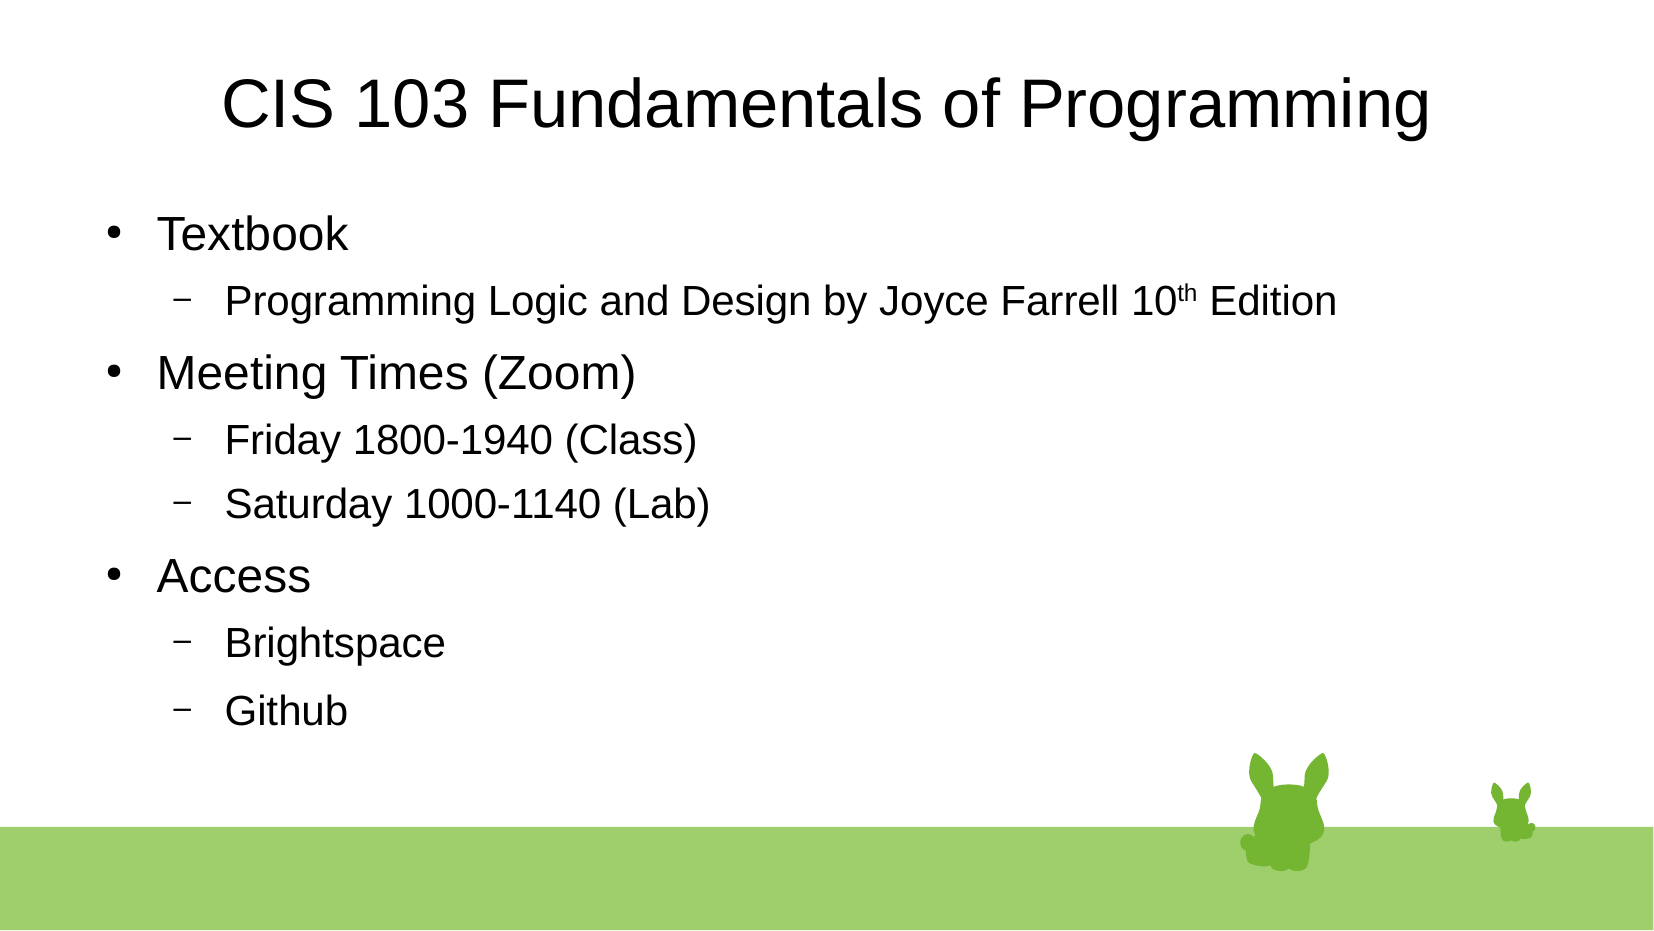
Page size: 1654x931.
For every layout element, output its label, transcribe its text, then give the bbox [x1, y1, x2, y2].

title CIS 103 Fundamentals of Programming [88, 29, 1565, 178]
list Textbook Programming Logic and Design by Joyce Farrell 10th Edition Meeting Times (Zoom) Friday 1800-1940 (Class) Saturday 1000-1140 (Lab) Access Brightspace Github [88, 206, 1565, 739]
